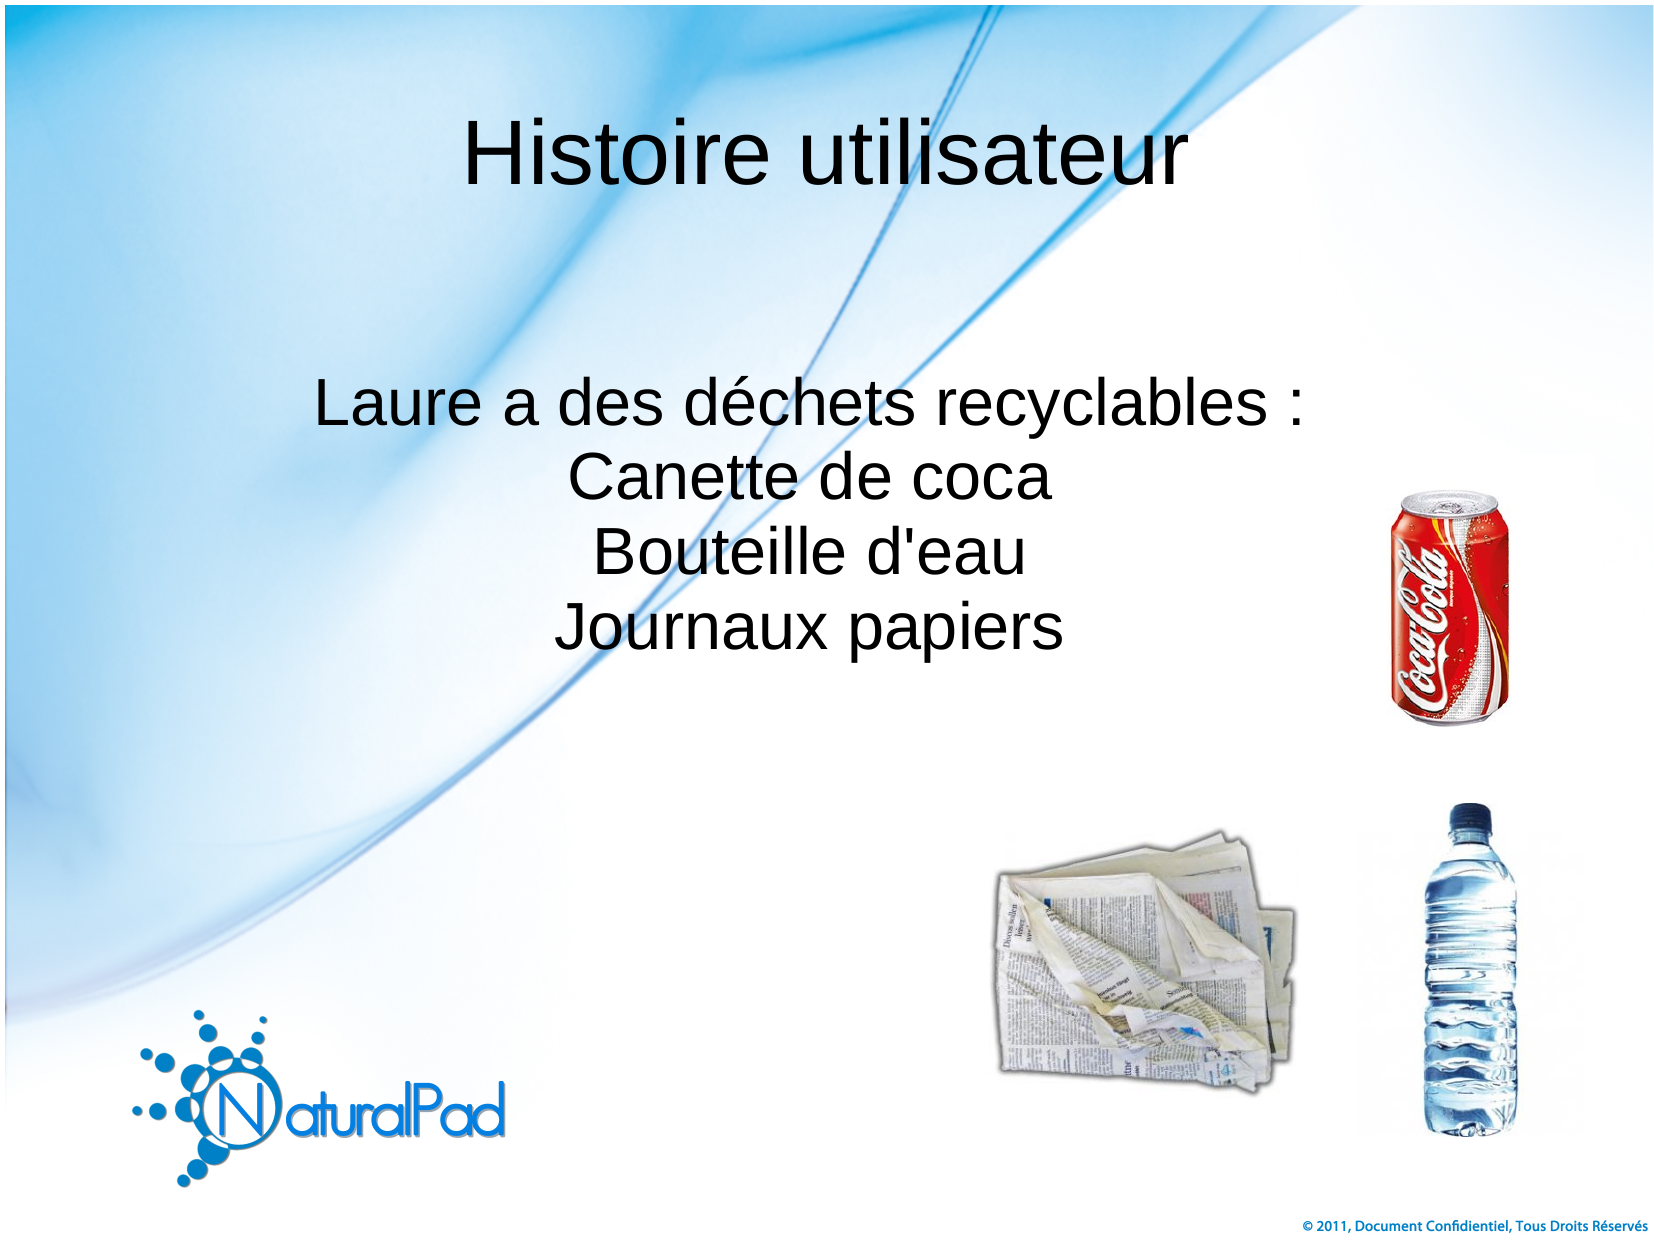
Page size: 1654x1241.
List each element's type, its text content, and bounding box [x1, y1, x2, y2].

title Histoire utilisateur [82, 49, 1571, 257]
picture [5, 5, 1654, 1241]
subtitle Laure a des déchets recyclables : Canette de coca Bouteille d'eau Journaux papiers [82, 154, 1538, 874]
